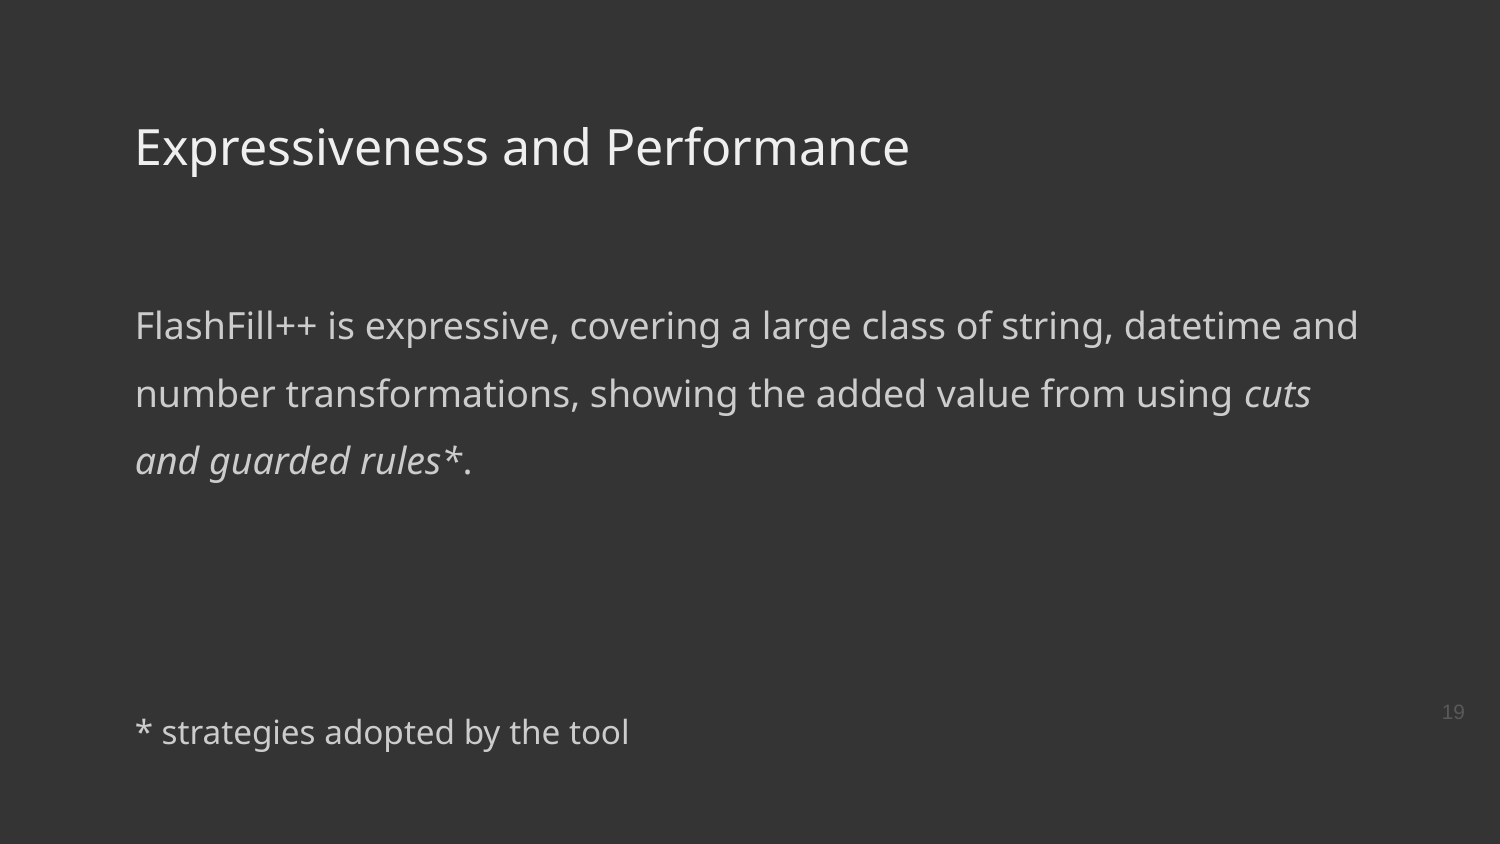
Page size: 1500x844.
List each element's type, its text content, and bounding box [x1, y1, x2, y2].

text_box FlashFill++ is expressive, covering a large class of string, datetime and number transformations, showing the added value from using cuts and guarded rules*. [119, 265, 1381, 498]
text_box Expressiveness and Performance [119, 100, 1381, 191]
text_box * strategies adopted by the tool [119, 676, 1381, 766]
slide_number <number> [1389, 679, 1480, 744]
